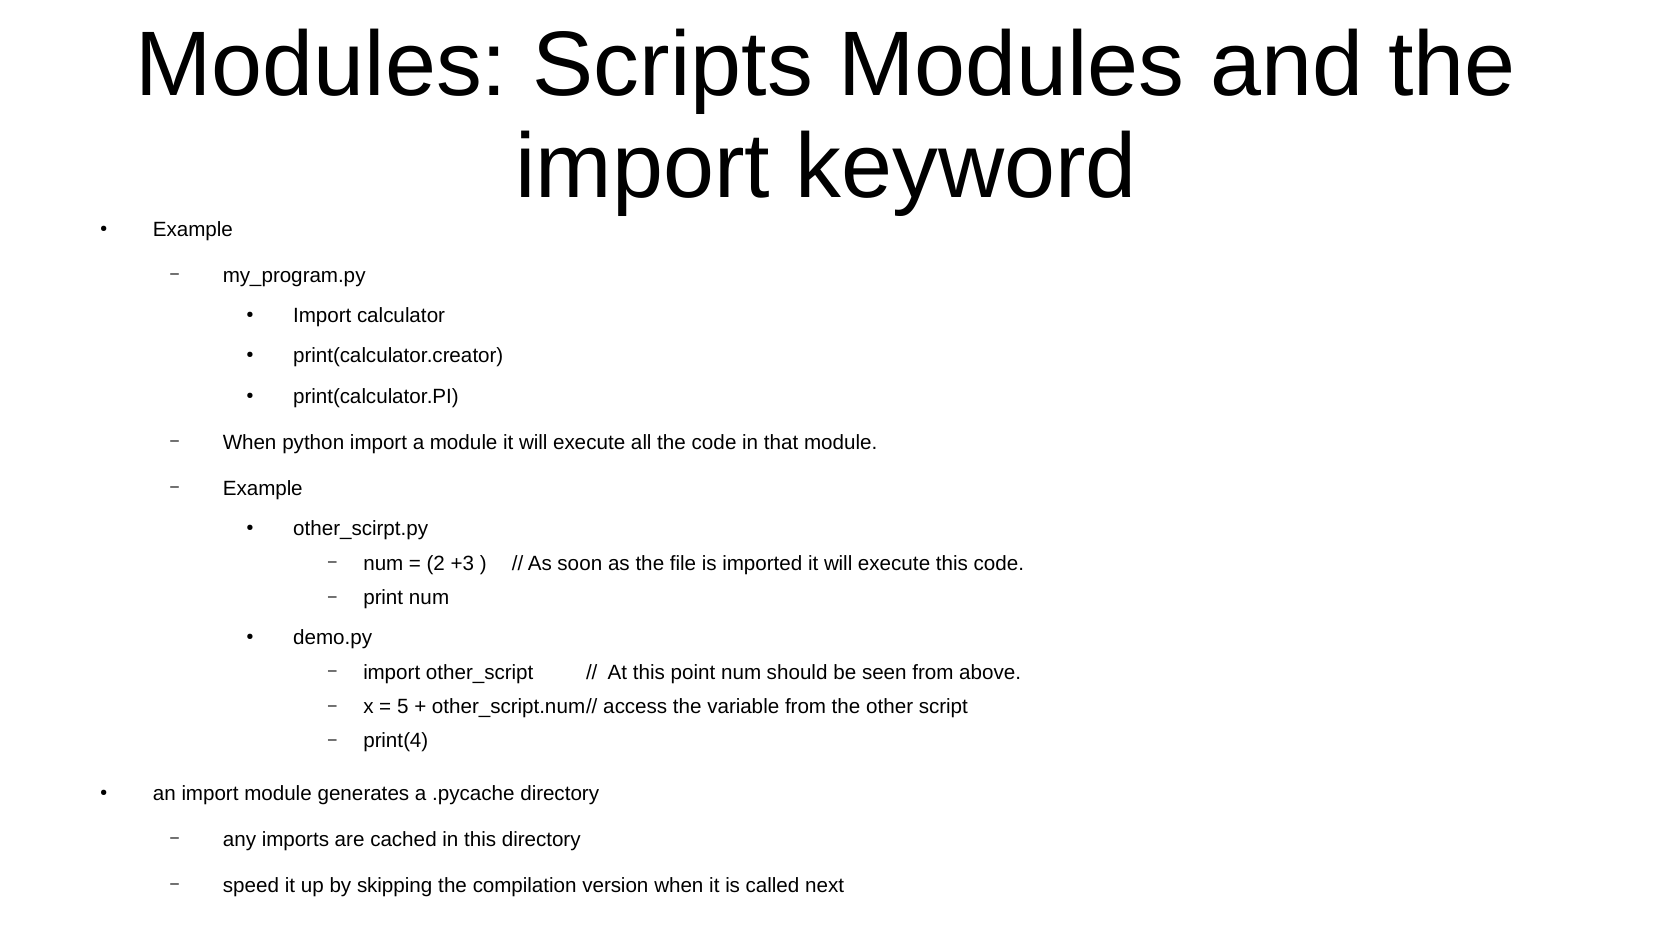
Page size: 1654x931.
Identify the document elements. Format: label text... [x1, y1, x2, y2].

title Modules: Scripts Modules and the import keyword [82, 12, 1571, 217]
list Example my_program.py Import calculator print(calculator.creator) print(calculator.PI) When python import a module it will execute all the code in that module. Example other_scirpt.py num = (2 +3 ) // As soon as the file is imported it will execute this code. print num demo.py import other_script // At this point num should be seen from above. x = 5 + other_script.num // access the variable from the other script print(4) an import module generates a .pycache directory any imports are cached in this directory speed it up by skipping the compilation version when it is called next [82, 217, 1576, 901]
